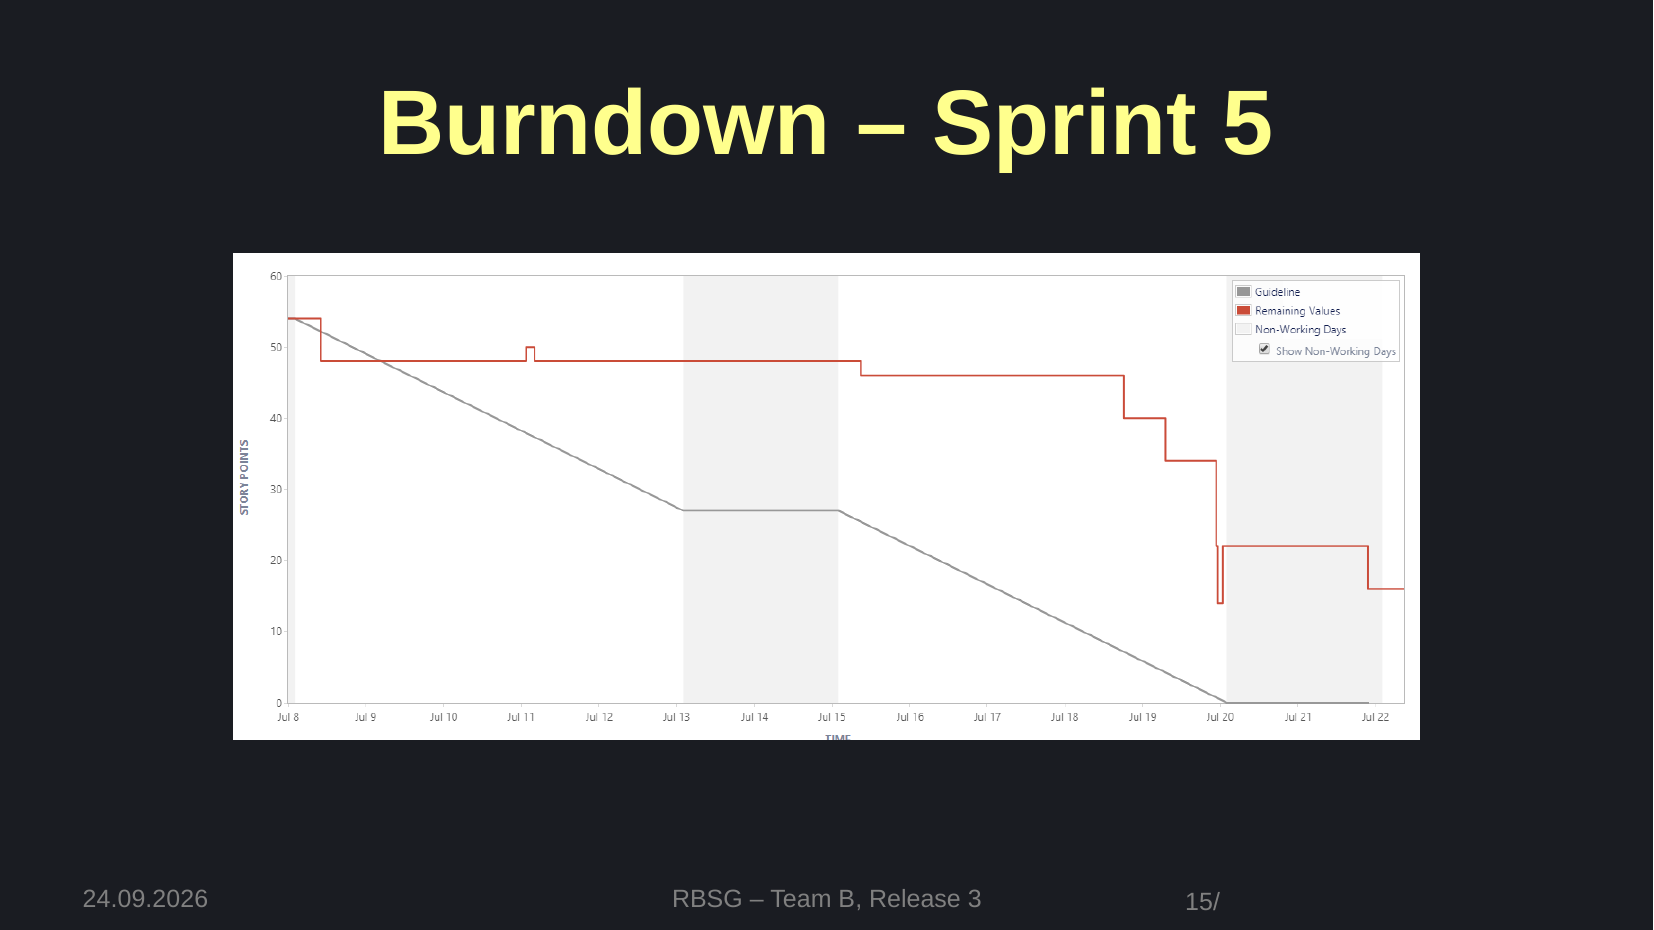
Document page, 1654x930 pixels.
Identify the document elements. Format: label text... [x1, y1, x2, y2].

text_box 13.08.2019 [82, 882, 468, 912]
text_box RBSG – Team B, Release 3 [565, 882, 1090, 912]
picture [233, 253, 1420, 740]
text_box / [1185, 885, 1571, 912]
title Burndown – Sprint 5 [82, 61, 1571, 173]
